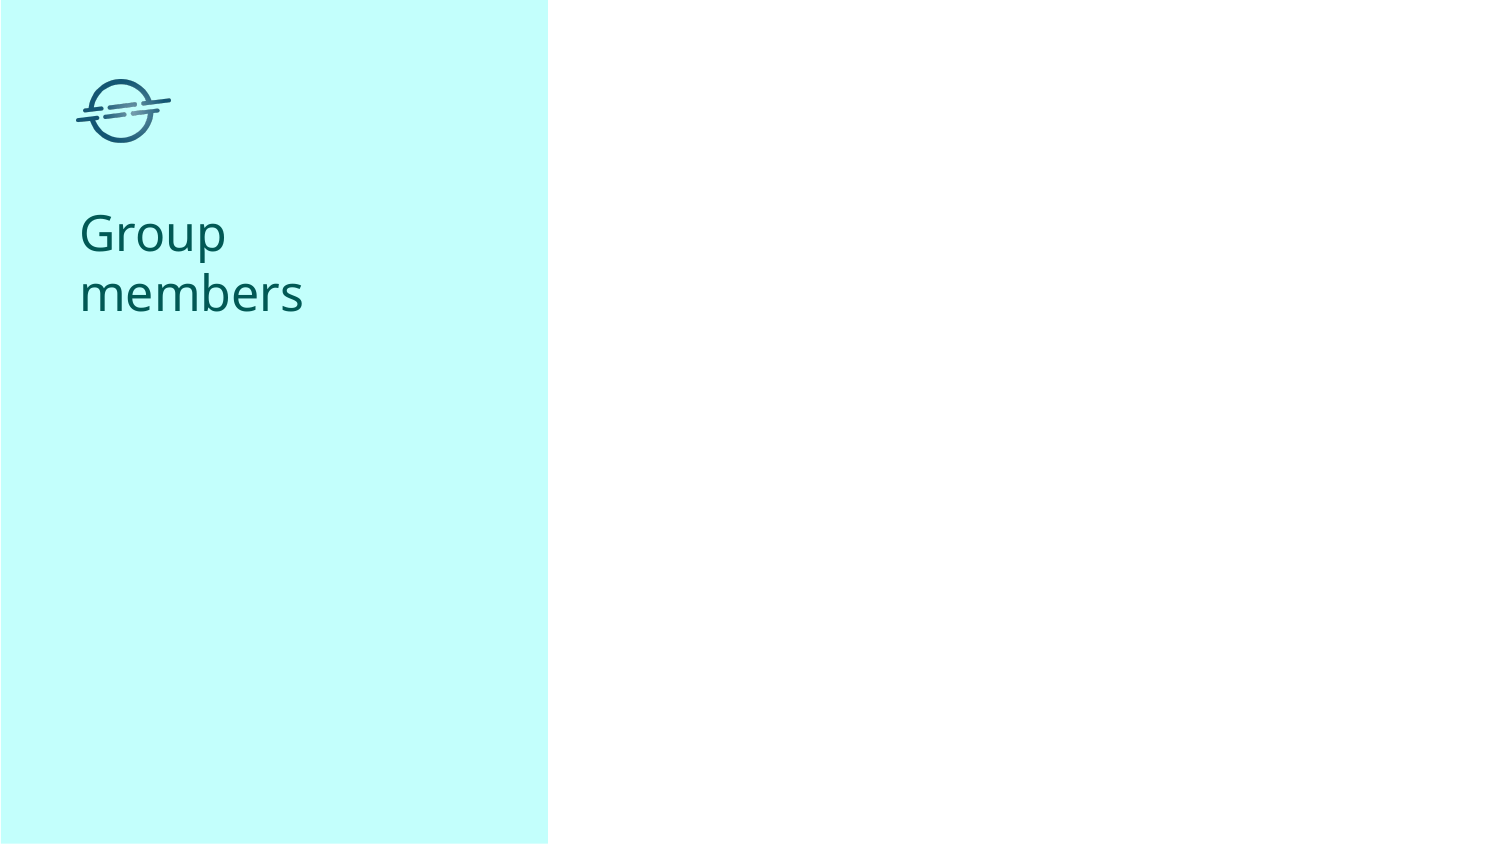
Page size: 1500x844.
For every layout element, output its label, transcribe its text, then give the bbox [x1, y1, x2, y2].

picture [76, 79, 171, 143]
text_box [0, 0, 548, 844]
title Group members [64, 186, 477, 755]
